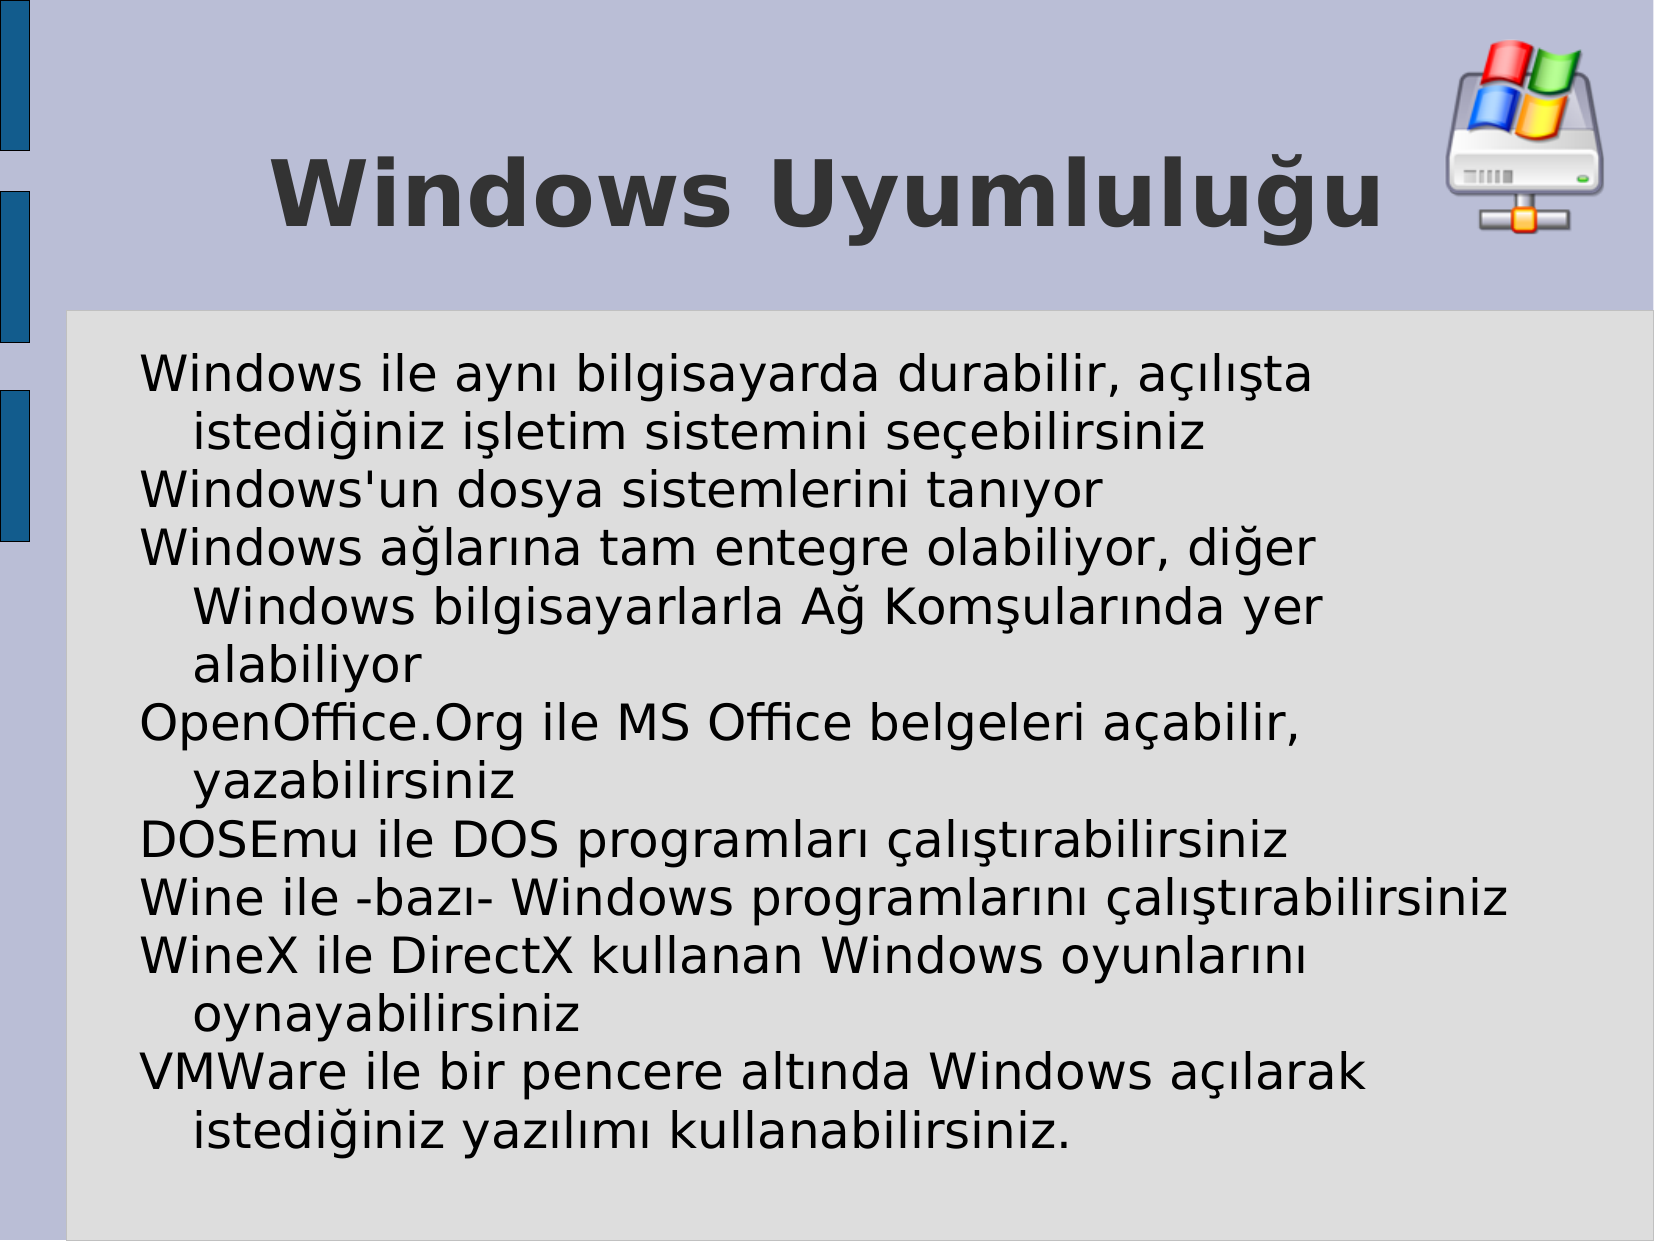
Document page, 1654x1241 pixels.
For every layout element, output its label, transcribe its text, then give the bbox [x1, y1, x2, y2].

title Windows Uyumluluğu [121, 91, 1534, 299]
picture [1425, 37, 1625, 238]
list Windows ile aynı bilgisayarda durabilir, açılışta istediğiniz işletim sistemini seçebilirsiniz Windows'un dosya sistemlerini tanıyor Windows ağlarına tam entegre olabiliyor, diğer Windows bilgisayarlarla Ağ Komşularında yer alabiliyor OpenOffice.Org ile MS Office belgeleri açabilir, yazabilirsiniz DOSEmu ile DOS programları çalıştırabilirsiniz Wine ile -bazı- Windows programlarını çalıştırabilirsiniz WineX ile DirectX kullanan Windows oyunlarını oynayabilirsiniz VMWare ile bir pencere altında Windows açılarak istediğiniz yazılımı kullanabilirsiniz. [121, 344, 1534, 1161]
